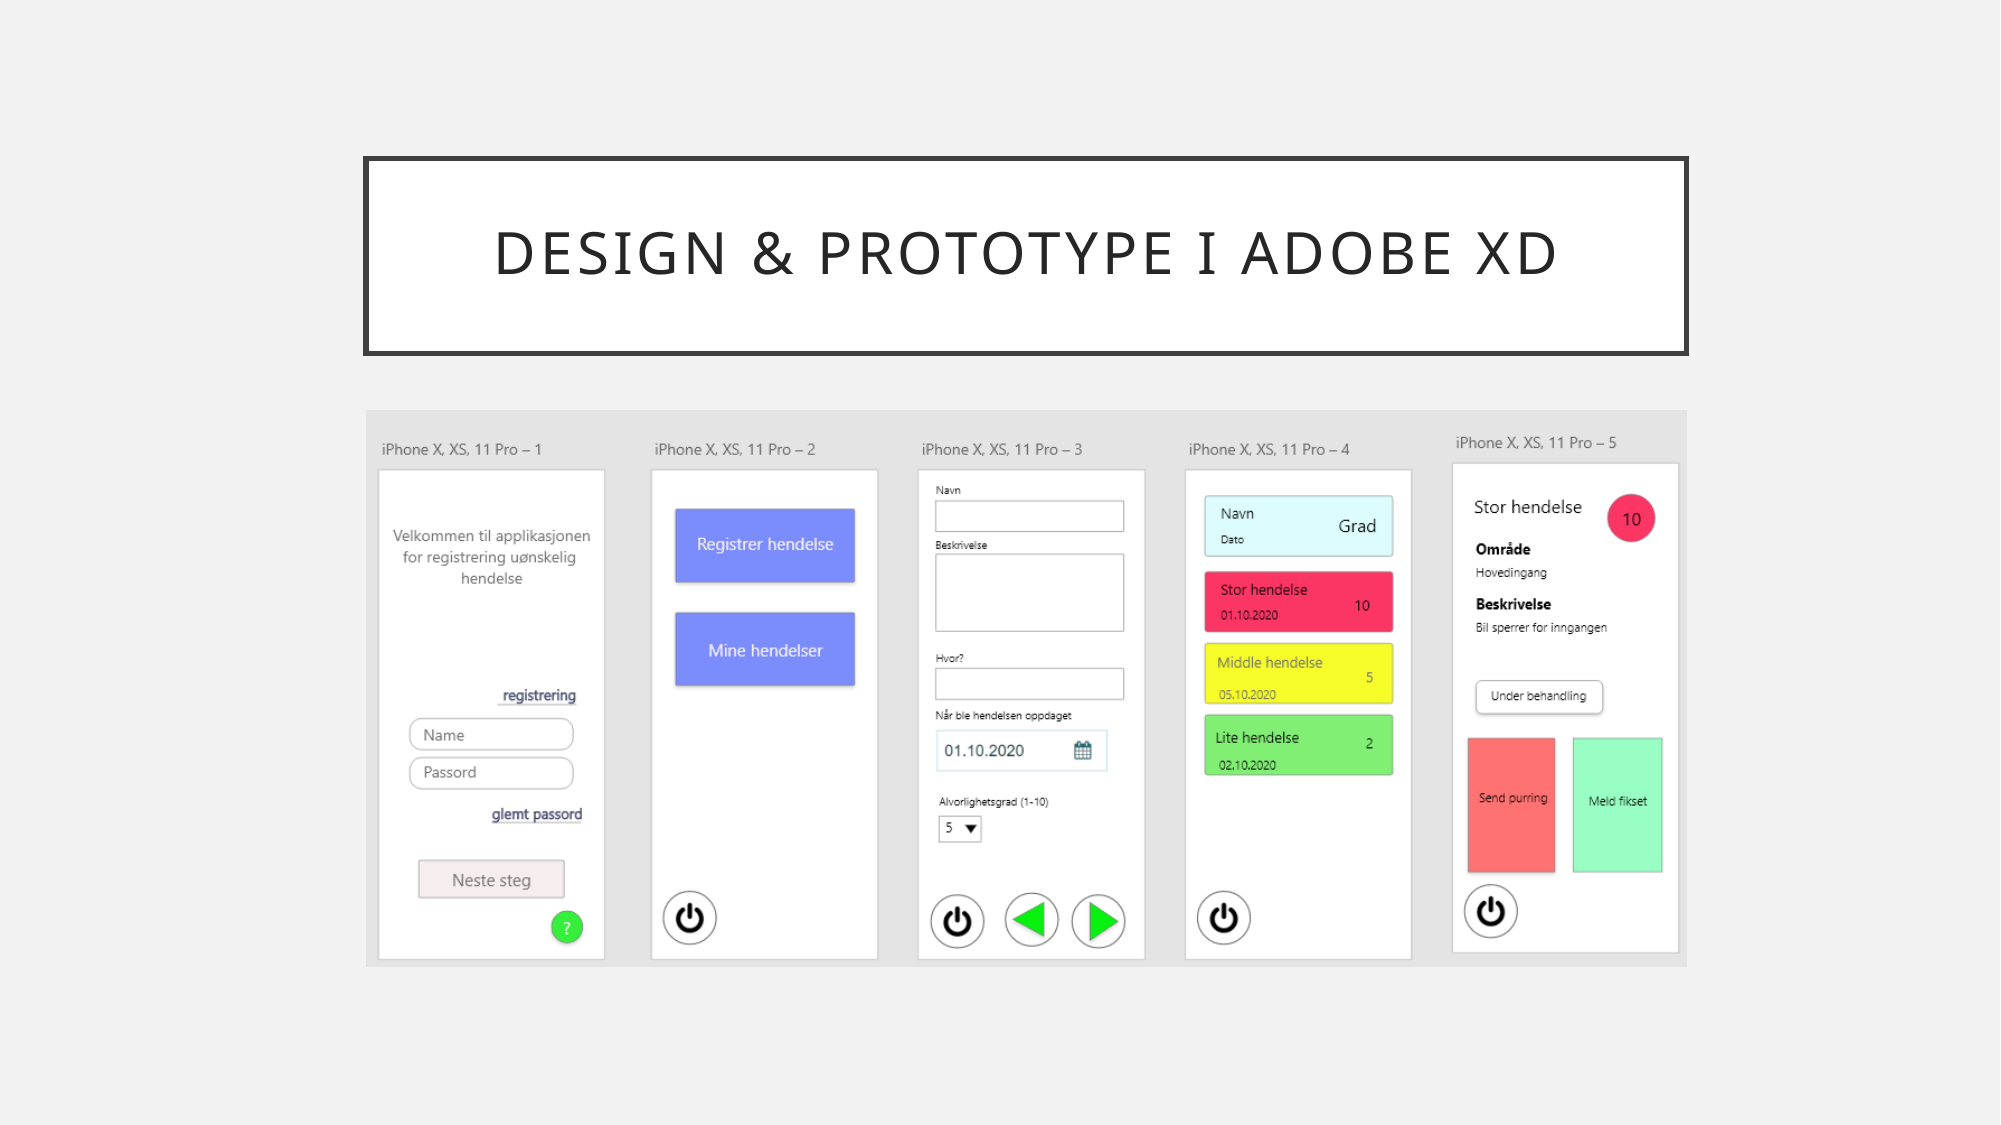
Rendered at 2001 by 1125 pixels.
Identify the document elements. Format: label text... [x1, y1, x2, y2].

title Design & prototype i Adobe xd [366, 158, 1687, 354]
picture [366, 410, 1687, 967]
